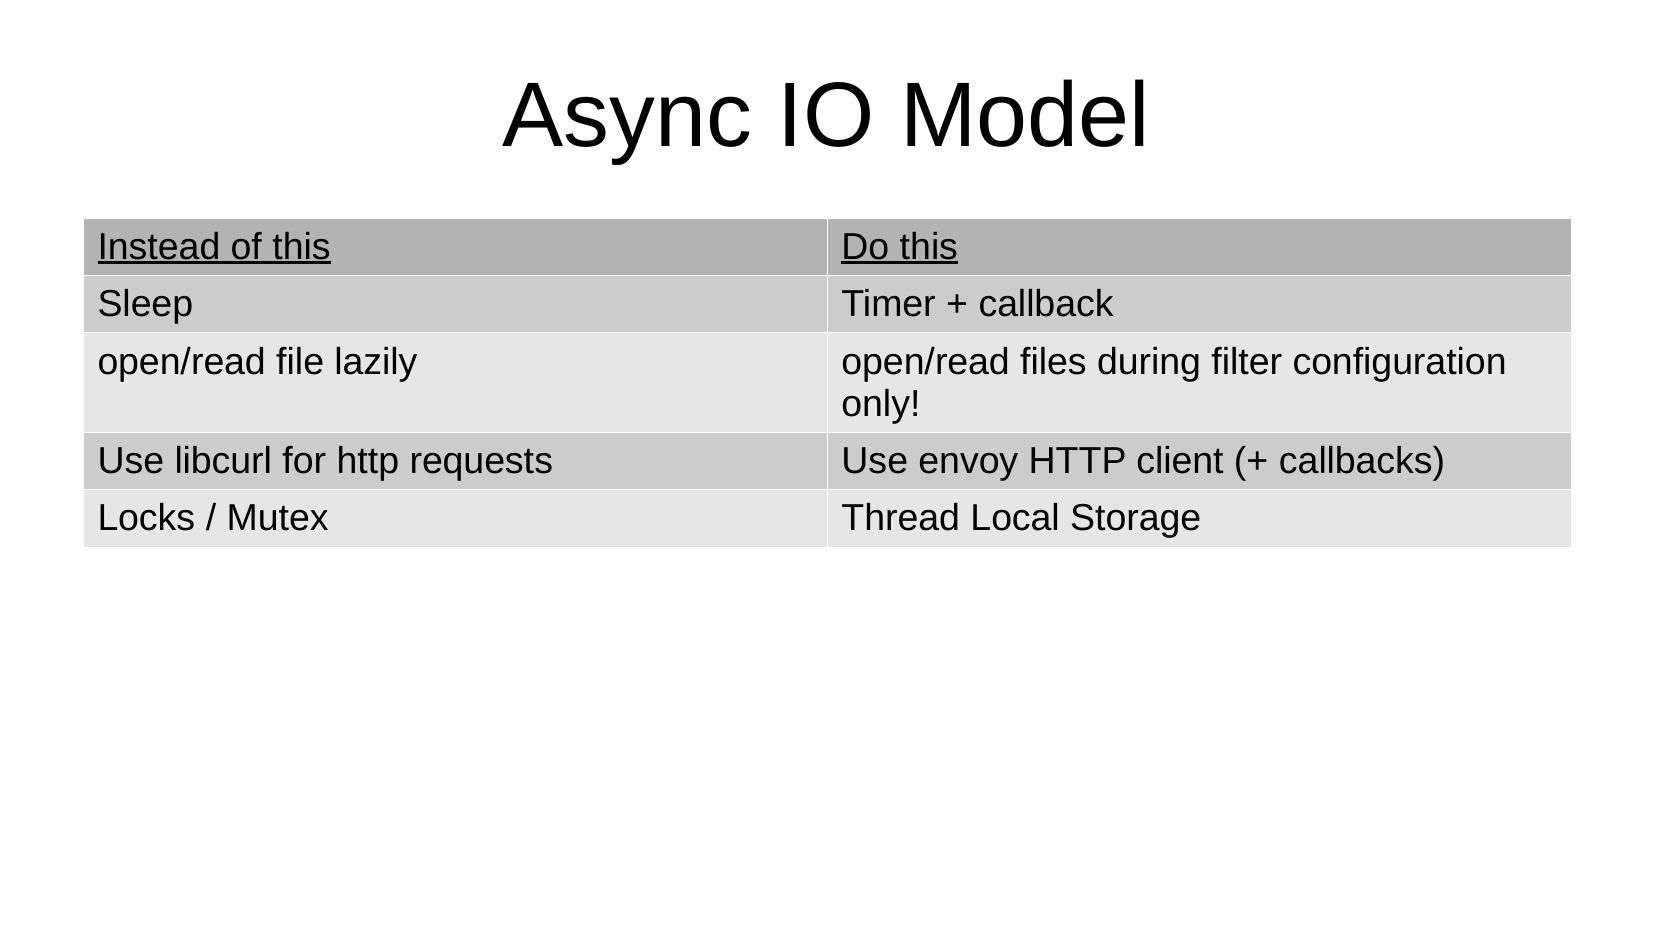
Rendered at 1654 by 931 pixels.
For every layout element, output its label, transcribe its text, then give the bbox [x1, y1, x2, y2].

table_cell Sleep [84, 276, 827, 332]
table_cell open/read files during filter configuration only! [828, 333, 1571, 432]
title Async IO Model [82, 37, 1571, 193]
table_cell open/read file lazily [84, 333, 827, 432]
table_header Instead of this [84, 219, 827, 275]
table_cell Use envoy HTTP client (+ callbacks) [828, 433, 1571, 489]
table_cell Use libcurl for http requests [84, 433, 827, 489]
table_cell Locks / Mutex [84, 490, 827, 547]
table_cell Thread Local Storage [828, 490, 1571, 547]
table_cell Timer + callback [828, 276, 1571, 332]
table_header Do this [828, 219, 1571, 275]
